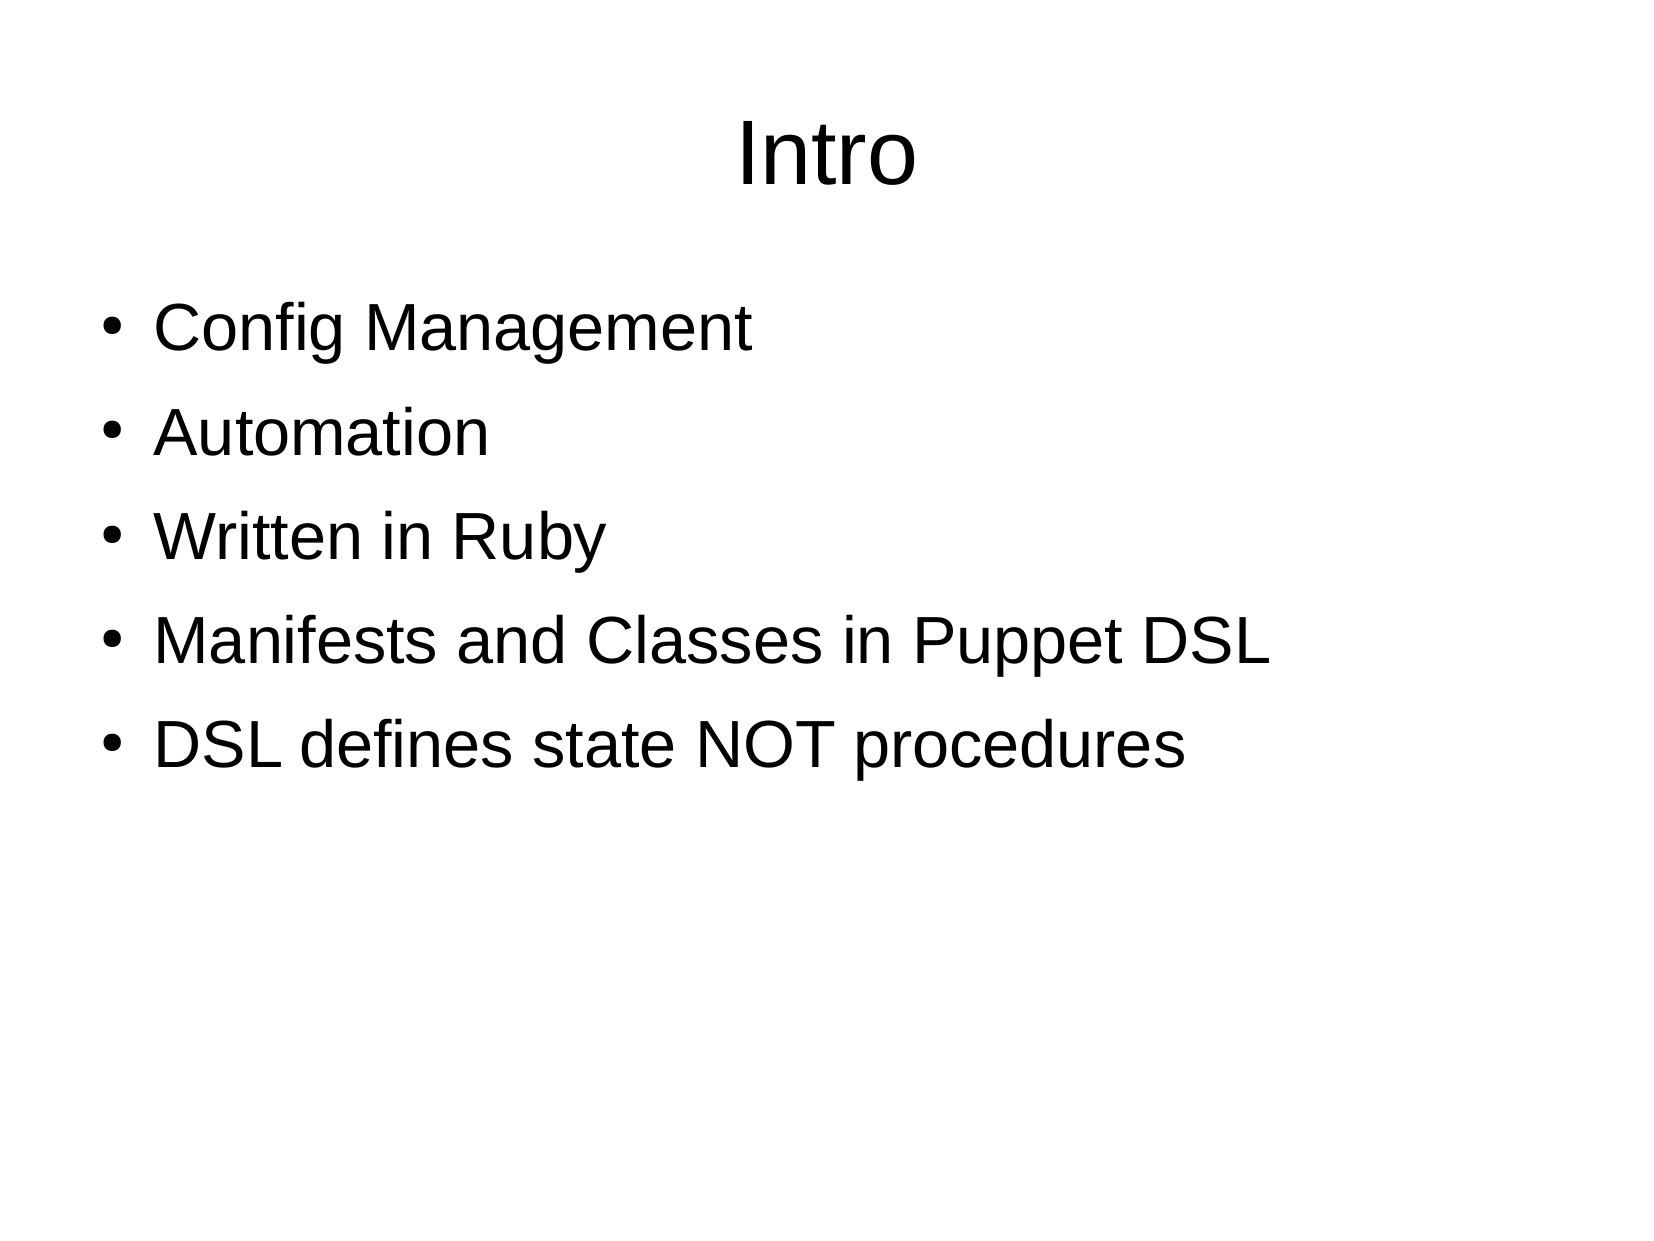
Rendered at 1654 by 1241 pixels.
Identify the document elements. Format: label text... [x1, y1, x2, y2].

list Config Management Automation Written in Ruby Manifests and Classes in Puppet DSL DSL defines state NOT procedures [82, 290, 1571, 1010]
title Intro [82, 49, 1571, 257]
